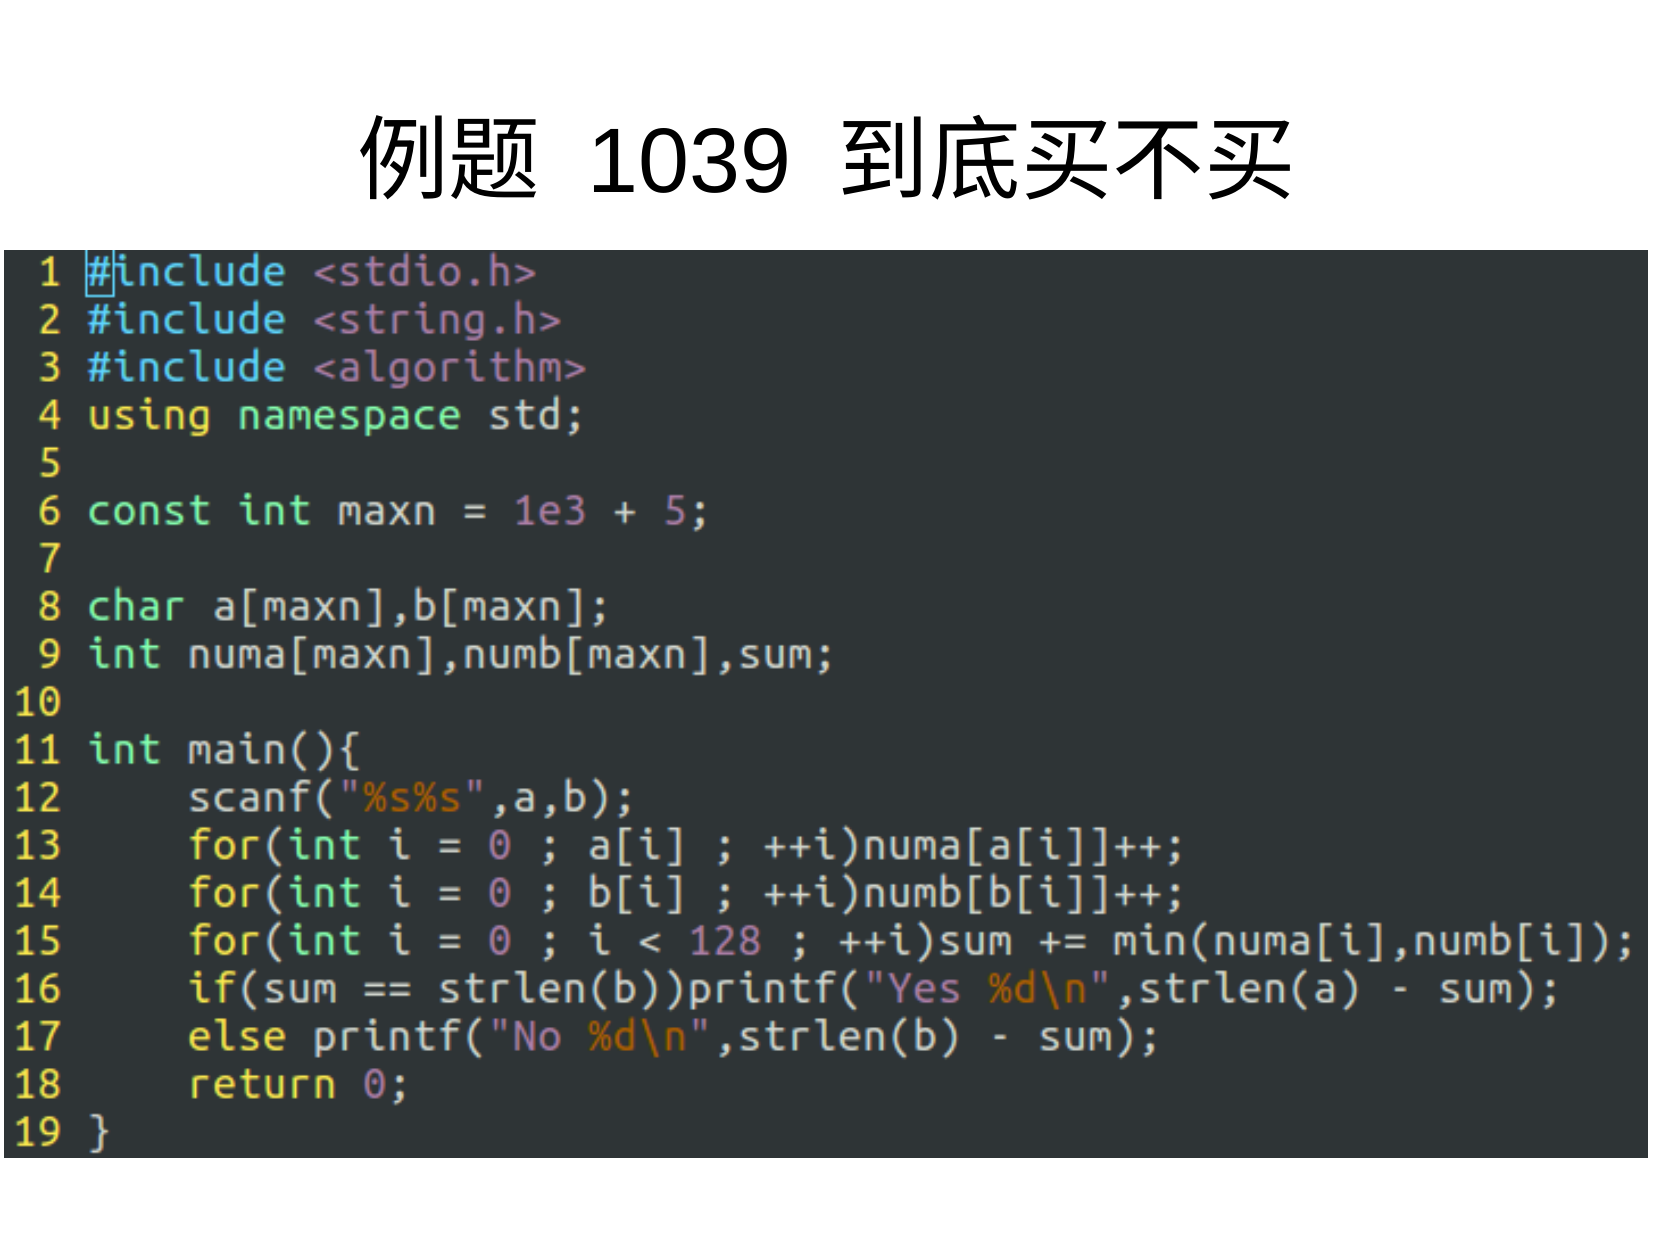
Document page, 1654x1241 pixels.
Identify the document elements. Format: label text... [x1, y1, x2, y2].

picture [4, 250, 1648, 1158]
title 例题 1039 到底买不买 [82, 49, 1571, 250]
